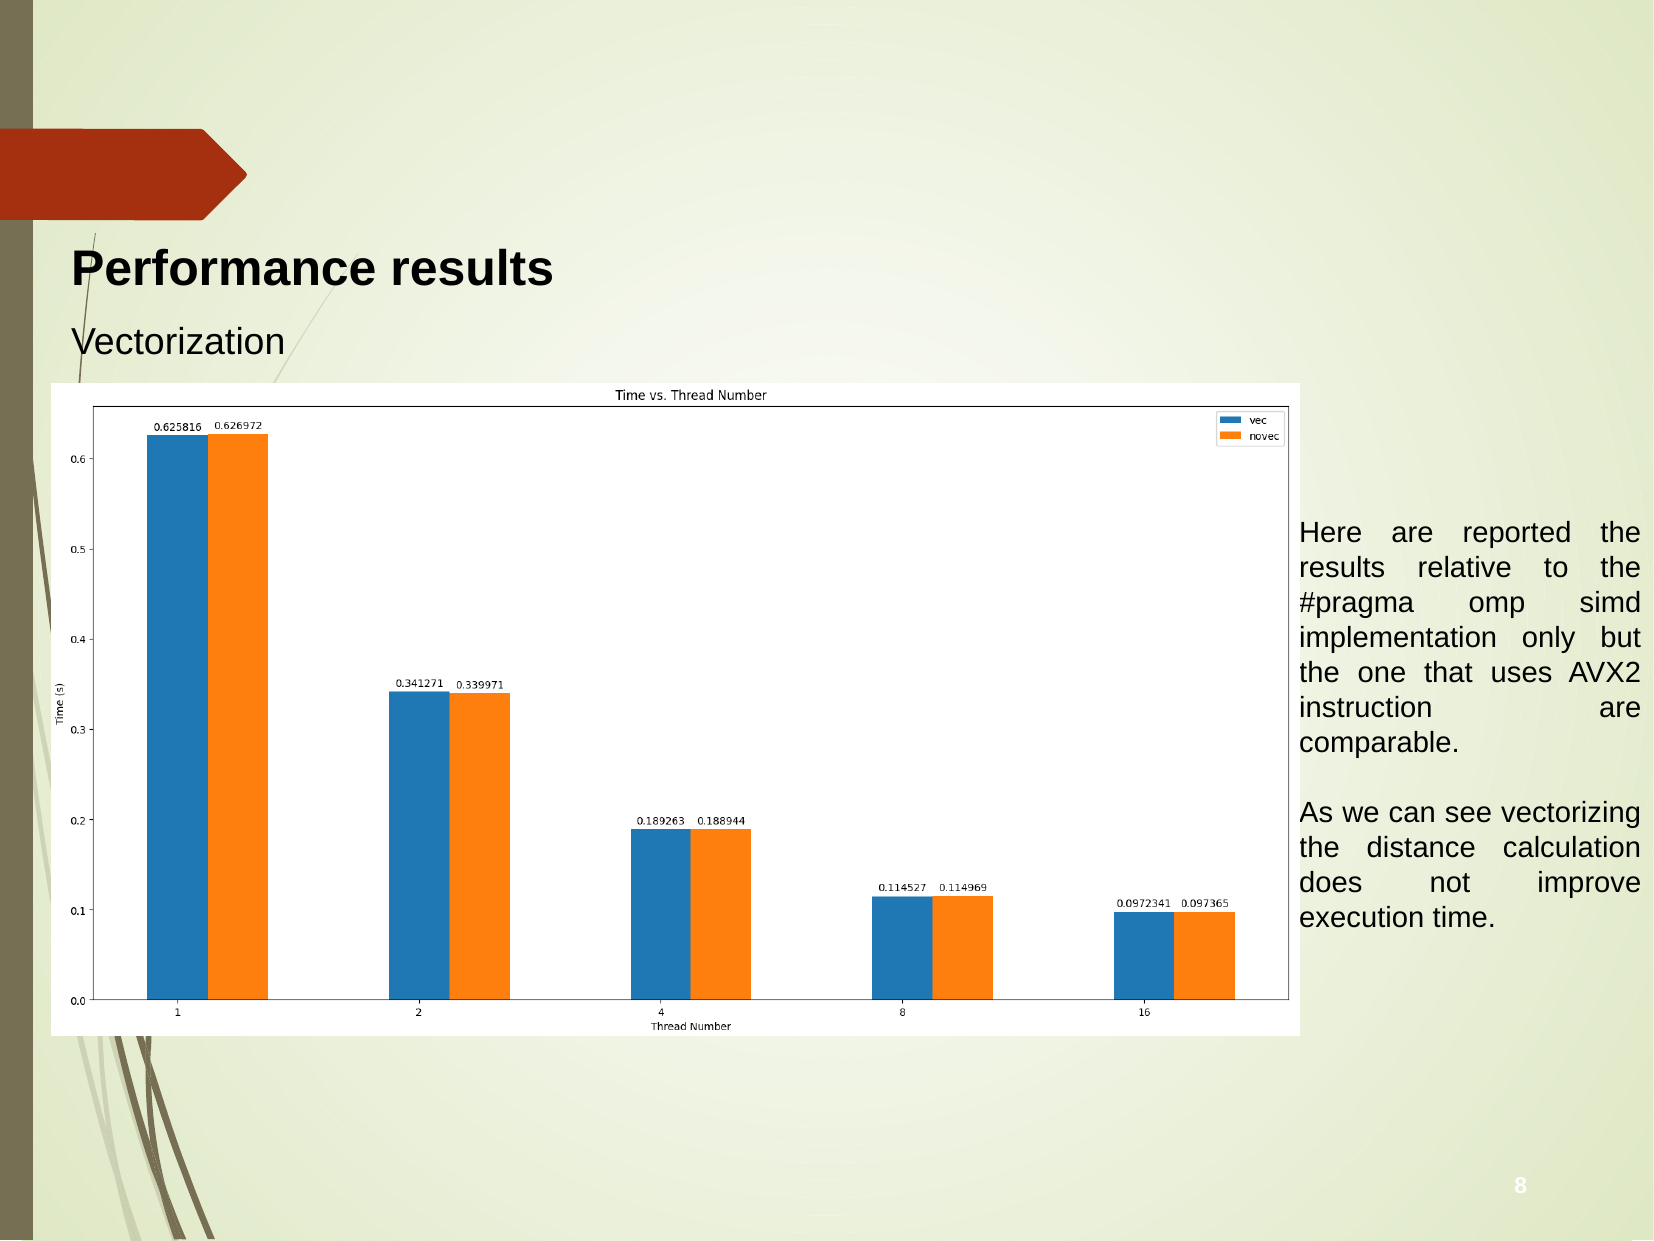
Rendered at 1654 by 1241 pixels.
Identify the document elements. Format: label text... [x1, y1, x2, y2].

text_box Performance results Vectorization [70, 204, 934, 352]
picture [51, 383, 1300, 1036]
text_box 8 [1505, 1160, 1536, 1208]
text_box Here are reported the results relative to the #pragma omp simd implementation only but the one that uses AVX2 instruction are comparable. As we can see vectorizing the distance calculation does not improve execution time. [1300, 413, 1642, 1034]
